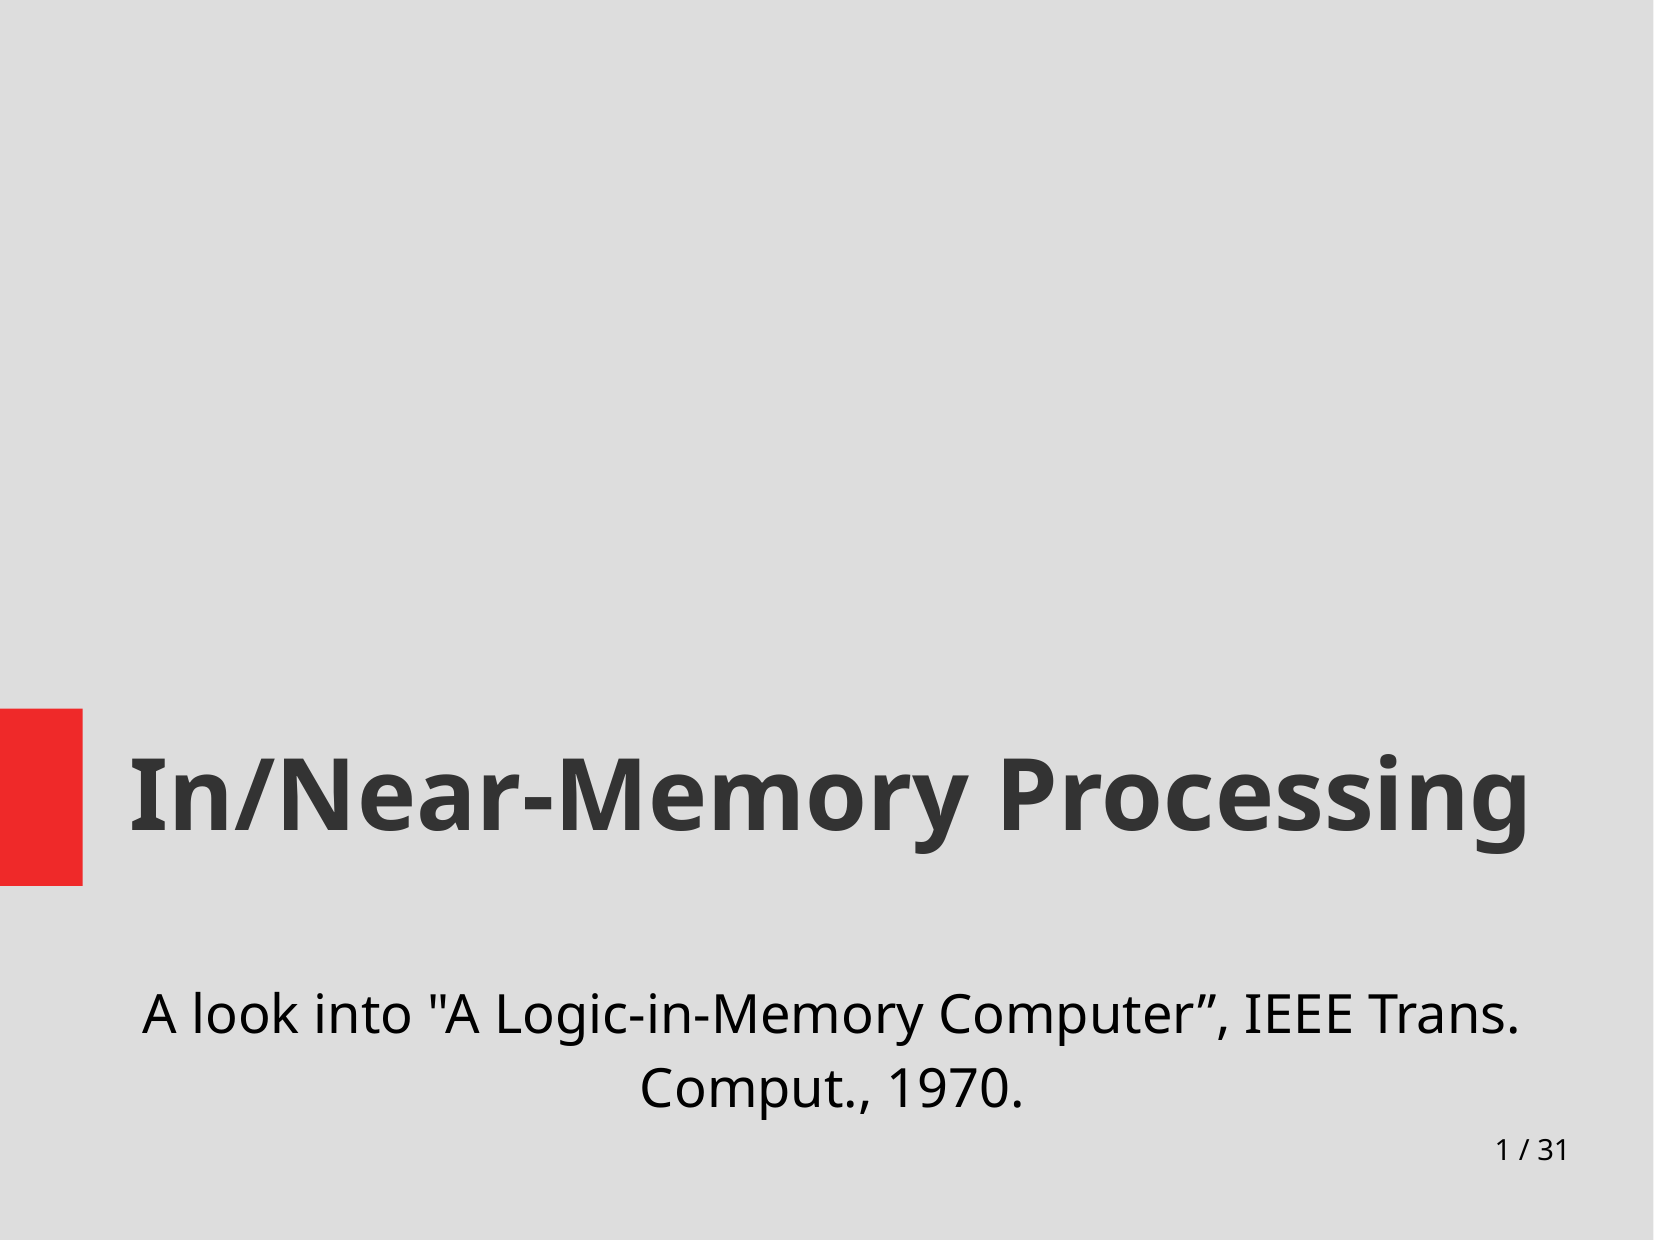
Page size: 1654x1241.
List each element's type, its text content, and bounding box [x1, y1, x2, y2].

subtitle A look into "A Logic-in-Memory Computer”, IEEE Trans. Comput., 1970. [129, 968, 1536, 1130]
title In/Near-Memory Processing [129, 673, 1536, 910]
